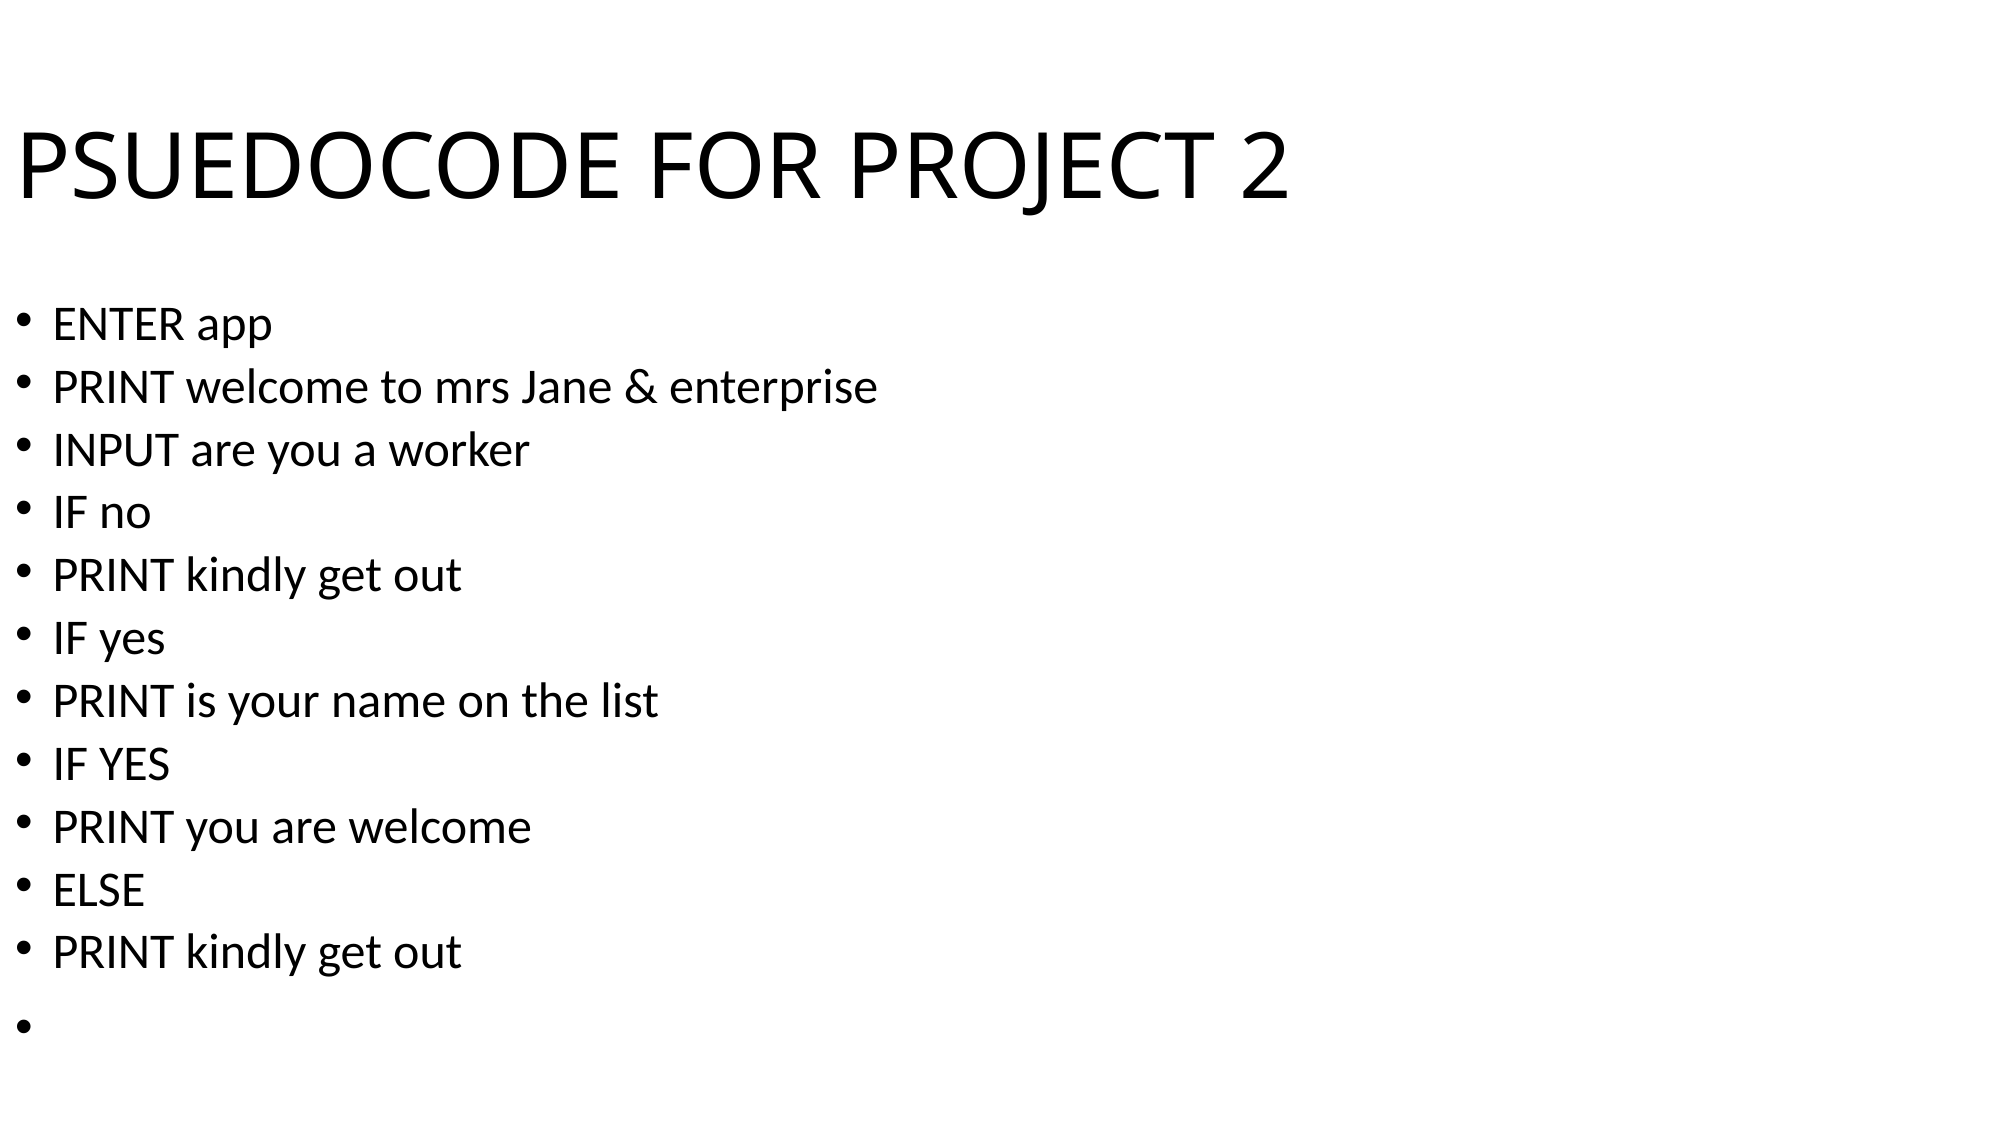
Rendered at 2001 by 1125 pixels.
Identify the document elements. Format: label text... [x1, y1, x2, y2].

list ENTER app PRINT welcome to mrs Jane & enterprise INPUT are you a worker IF no PRINT kindly get out IF yes PRINT is your name on the list IF YES PRINT you are welcome ELSE PRINT kindly get out [0, 299, 1726, 1014]
title PSUEDOCODE FOR PROJECT 2 [0, 59, 1726, 278]
